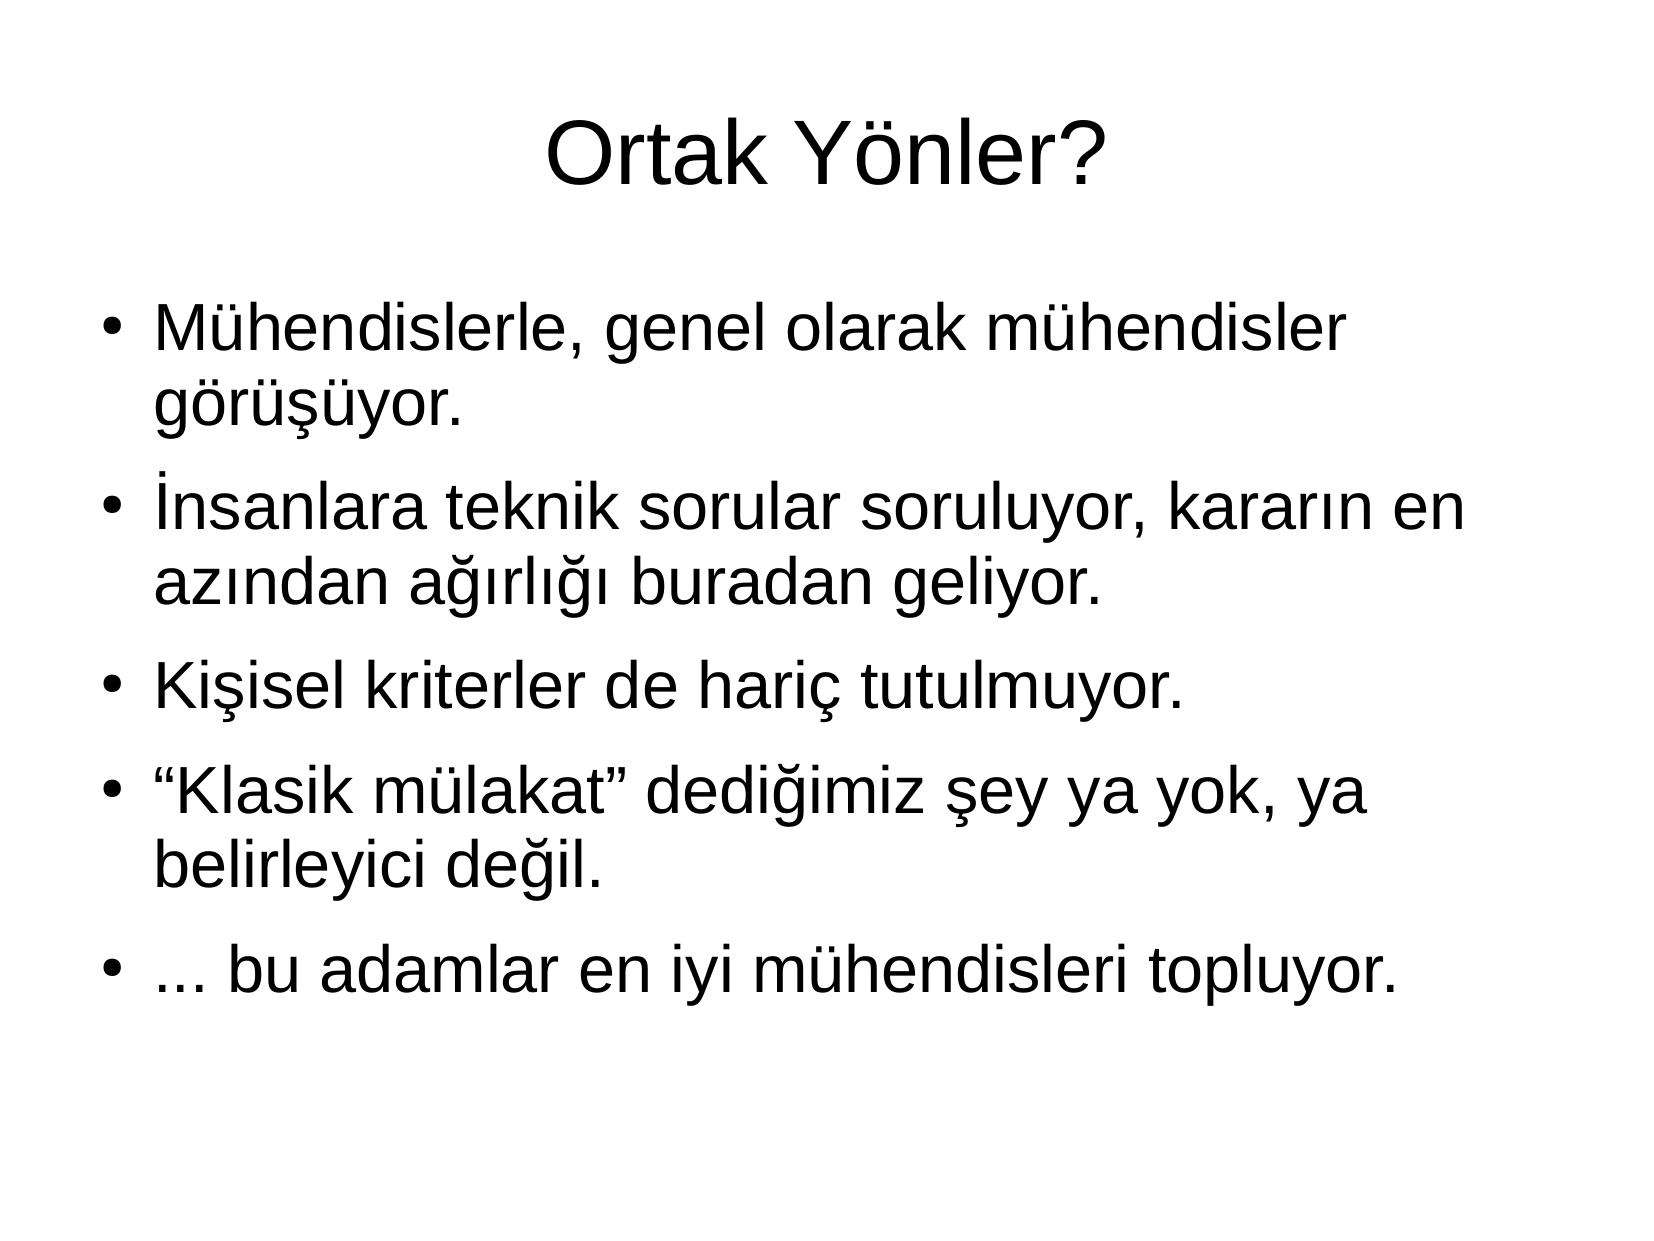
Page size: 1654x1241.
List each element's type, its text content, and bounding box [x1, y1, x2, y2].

list Mühendislerle, genel olarak mühendisler görüşüyor. İnsanlara teknik sorular soruluyor, kararın en azından ağırlığı buradan geliyor. Kişisel kriterler de hariç tutulmuyor. “Klasik mülakat” dediğimiz şey ya yok, ya belirleyici değil. ... bu adamlar en iyi mühendisleri topluyor. [82, 290, 1571, 1109]
title Ortak Yönler? [82, 49, 1571, 257]
